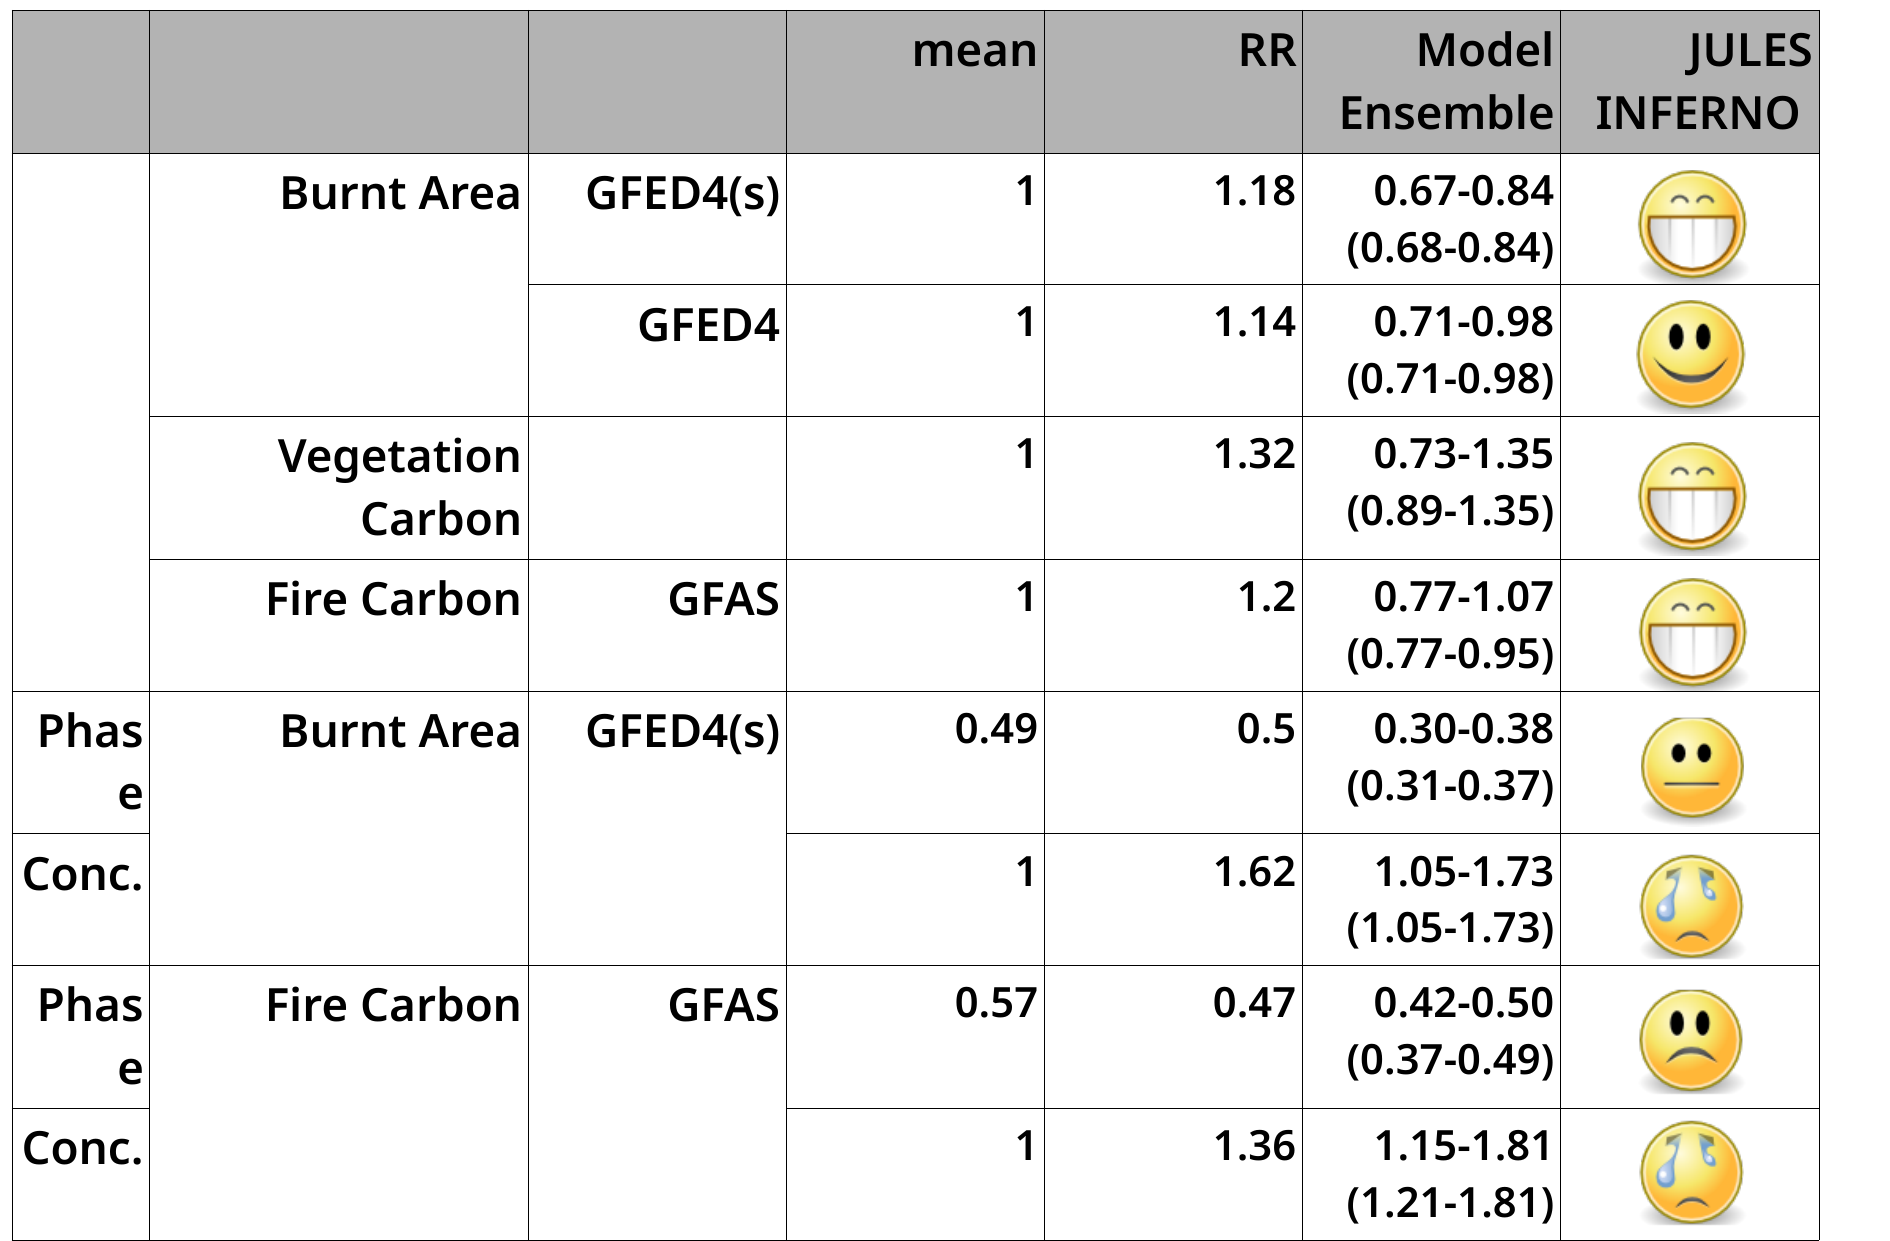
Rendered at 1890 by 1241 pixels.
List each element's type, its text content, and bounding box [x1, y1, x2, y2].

table_cell GFED4(s) [529, 692, 786, 965]
table_cell [1561, 154, 1819, 284]
table_cell GFED4(s) [529, 154, 786, 284]
table_cell 0.5 [1045, 692, 1302, 833]
picture [1629, 1104, 1755, 1230]
table_cell 1.36 [1045, 1109, 1302, 1240]
table_cell 0.42-0.50 (0.37-0.49) [1303, 966, 1560, 1108]
table_cell 1 [787, 417, 1044, 559]
table_cell [1561, 692, 1819, 833]
table_cell [13, 154, 149, 691]
table_cell [1561, 966, 1819, 1108]
table_cell 1.32 [1045, 417, 1302, 559]
picture [1630, 566, 1755, 692]
picture [1629, 838, 1755, 964]
table_cell 1.05-1.73 (1.05-1.73) [1303, 834, 1560, 965]
picture [1629, 430, 1755, 556]
table_cell 0.73-1.35 (0.89-1.35) [1303, 417, 1560, 559]
table_header [150, 11, 528, 153]
table_cell Fire Carbon [150, 966, 528, 1240]
picture [1629, 973, 1755, 1099]
table_cell Fire Carbon [150, 560, 528, 691]
table_header Model Ensemble [1303, 11, 1560, 153]
table_cell GFED4 [529, 285, 786, 416]
table_cell 1 [787, 285, 1044, 416]
table_cell 1 [787, 1109, 1044, 1240]
table_cell 0.77-1.07 (0.77-0.95) [1303, 560, 1560, 691]
table_cell 1.2 [1045, 560, 1302, 691]
table_cell [1561, 285, 1819, 416]
table_header [13, 11, 149, 153]
table_cell [1561, 834, 1819, 965]
table_header mean [787, 11, 1044, 153]
table_cell 0.49 [787, 692, 1044, 833]
table_header RR [1045, 11, 1302, 153]
table_cell 0.30-0.38 (0.31-0.37) [1303, 692, 1560, 833]
table_header [529, 11, 786, 153]
table_cell 1 [787, 154, 1044, 284]
table_cell 1.14 [1045, 285, 1302, 416]
picture [1629, 701, 1755, 827]
table_cell [1561, 417, 1819, 559]
table_cell 1 [787, 834, 1044, 965]
table_cell Burnt Area [150, 692, 528, 965]
table_cell 1.62 [1045, 834, 1302, 965]
table_cell Phase [13, 692, 149, 833]
table_cell 1 [787, 560, 1044, 691]
table_cell GFAS [529, 966, 786, 1240]
table_cell 0.57 [787, 966, 1044, 1108]
table_cell Burnt Area [150, 154, 528, 416]
table_cell 1.15-1.81 (1.21-1.81) [1303, 1109, 1560, 1240]
table_cell 1.18 [1045, 154, 1302, 284]
table_cell 0.67-0.84 (0.68-0.84) [1303, 154, 1560, 284]
table_cell Phase [13, 966, 149, 1108]
table_header JULES INFERNO [1561, 11, 1819, 153]
table_cell GFAS [529, 560, 786, 691]
table_cell 0.47 [1045, 966, 1302, 1108]
table_cell 0.71-0.98 (0.71-0.98) [1303, 285, 1560, 416]
picture [1629, 288, 1755, 414]
table_cell [1561, 560, 1819, 691]
table_cell [1561, 1109, 1819, 1240]
picture [1629, 158, 1755, 284]
table_cell Conc. [13, 834, 149, 965]
table_cell [529, 417, 786, 559]
table_cell Vegetation Carbon [150, 417, 528, 559]
table_cell Conc. [13, 1109, 149, 1240]
